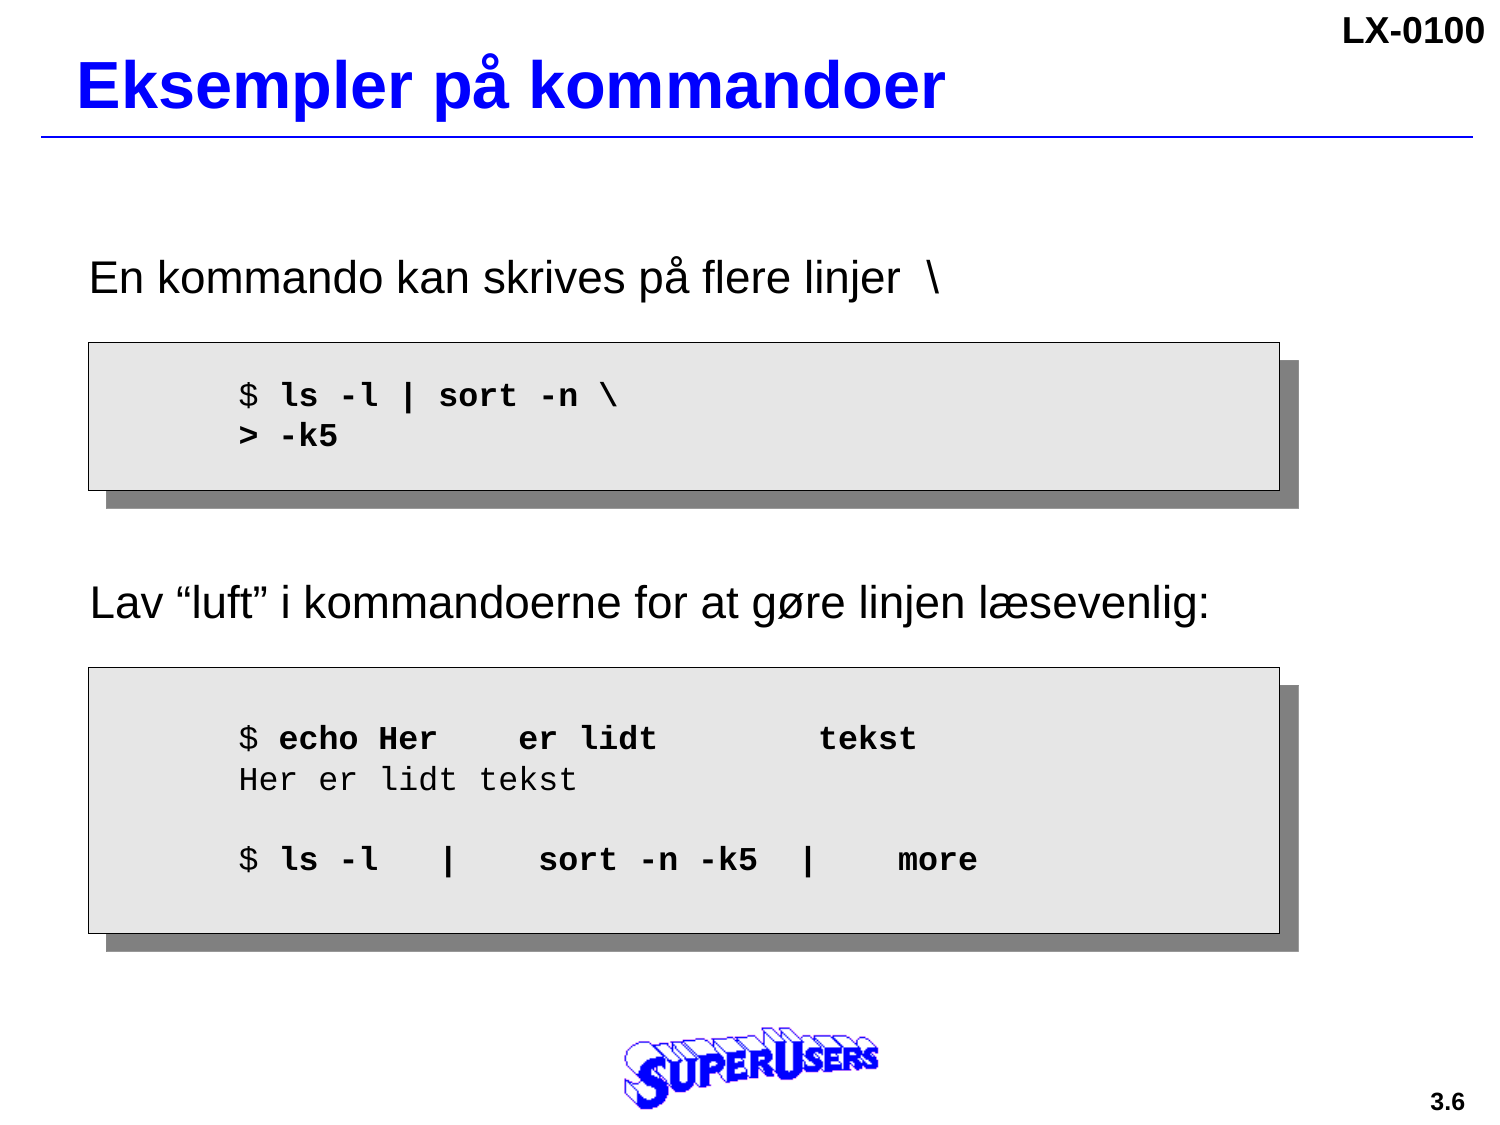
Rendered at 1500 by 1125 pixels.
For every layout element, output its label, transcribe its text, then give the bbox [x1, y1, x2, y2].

text_box $ echo Her er lidt tekst Her er lidt tekst $ ls -l | sort -n -k5 | more [88, 667, 1280, 934]
title Eksempler på kommandoer [76, 39, 1424, 126]
picture [620, 1023, 880, 1111]
text_box Lav “luft” i kommandoerne for at gøre linjen læsevenlig: [76, 578, 1288, 638]
text_box $ ls -l | sort -n \ > -k5 [88, 342, 1280, 491]
text_box En kommando kan skrives på flere linjer \ [88, 253, 994, 306]
